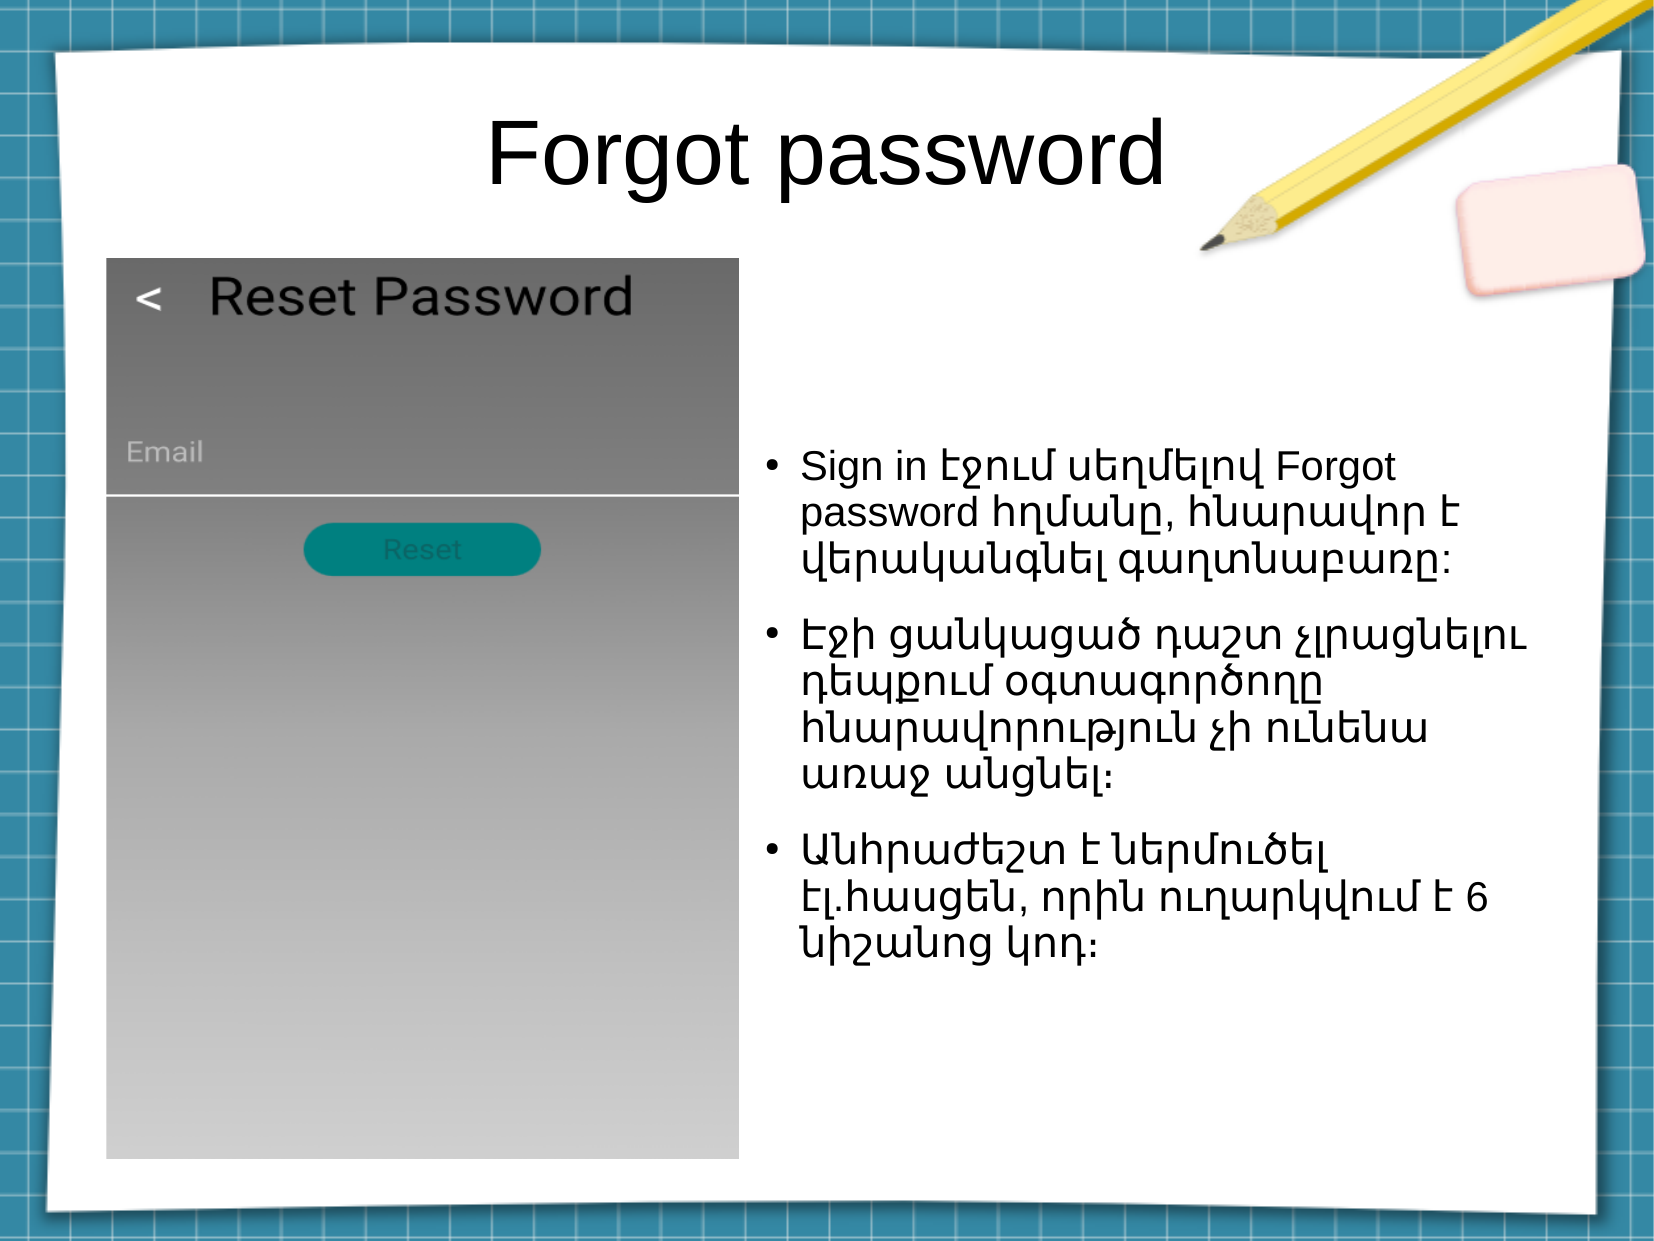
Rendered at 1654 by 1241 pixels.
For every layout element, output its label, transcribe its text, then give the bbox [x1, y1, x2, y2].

title Forgot password [82, 49, 1571, 257]
picture [0, 0, 1654, 1241]
text_box Sign in էջում սեղմելով Forgot password հղմանը, հնարավոր է վերականգնել գաղտնաբառը: Էջի ցանկացած դաշտ չլրացնելու դեպքում օգտագործողը հնարավորություն չի ունենա առաջ անցնել։ Անհրաժեշտ է ներմուծել էլ.հասցեն, որին ուղարկվում է 6 նիշանոց կոդ։ [750, 435, 1576, 974]
